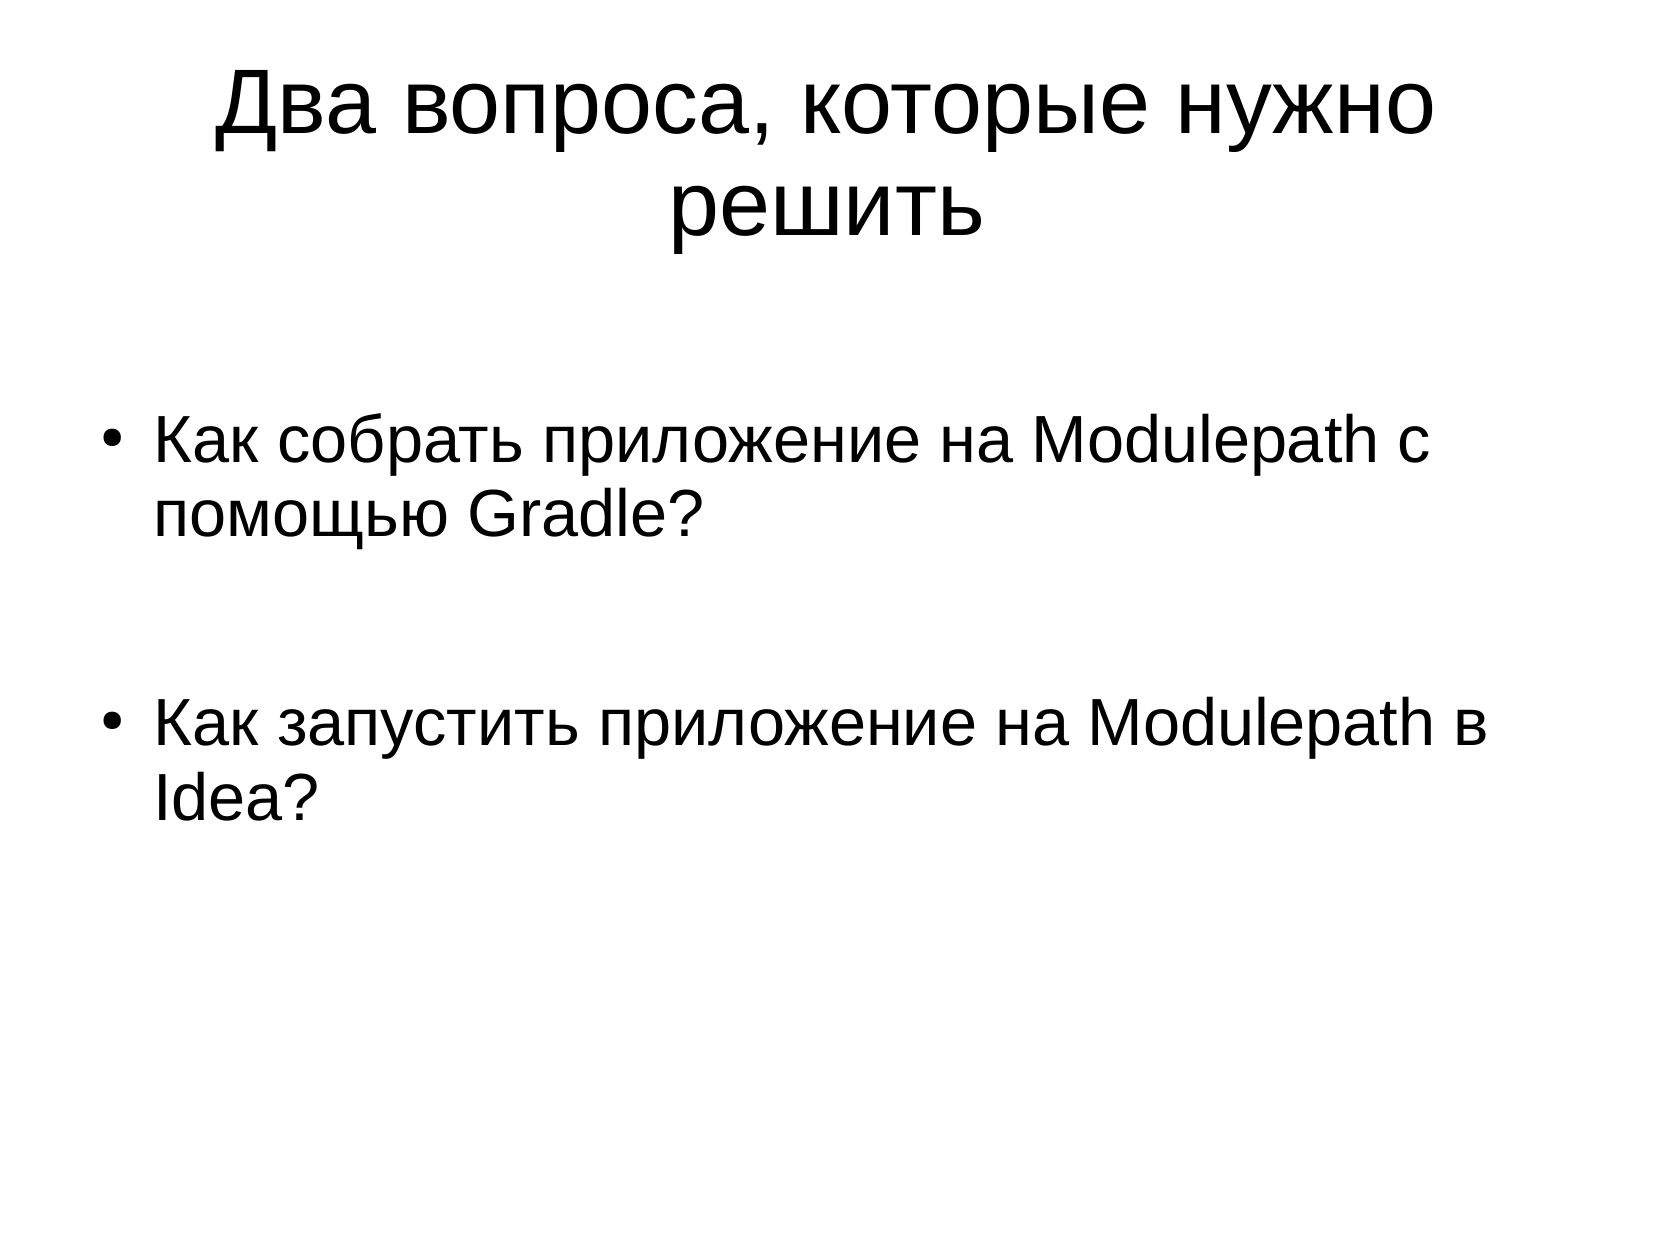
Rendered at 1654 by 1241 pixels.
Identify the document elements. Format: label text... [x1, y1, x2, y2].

title Два вопроса, которые нужно решить [82, 49, 1571, 257]
list Как собрать приложение на Modulepath с помощью Gradle? Как запустить приложение на Modulepath в Idea? [82, 401, 1571, 1121]
